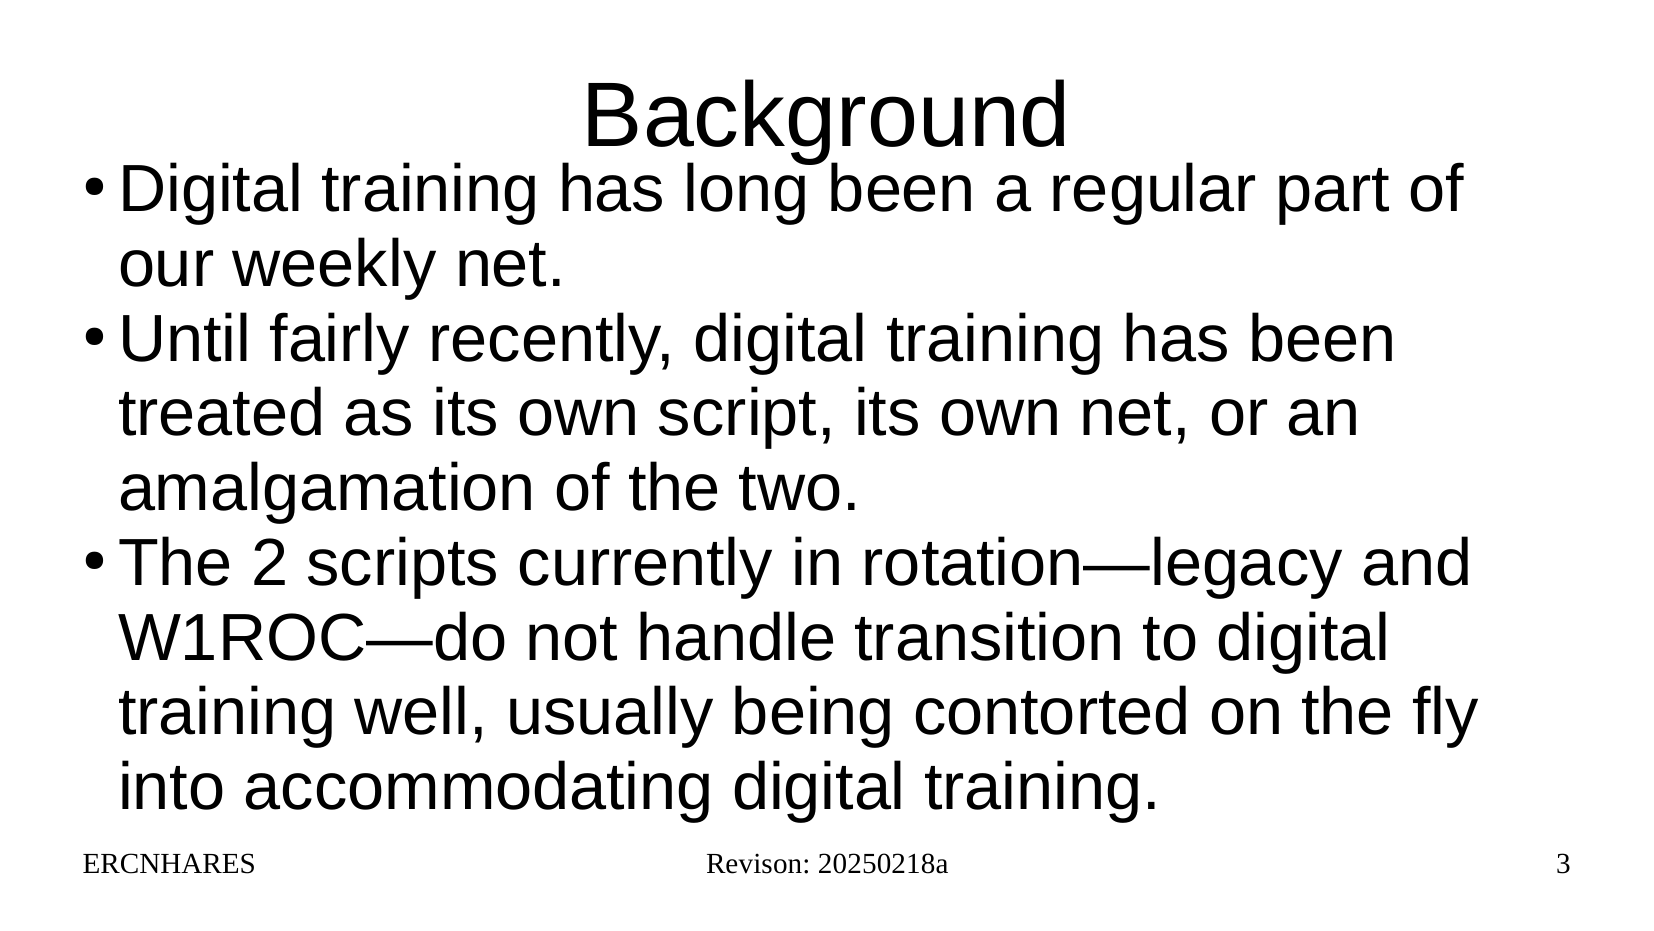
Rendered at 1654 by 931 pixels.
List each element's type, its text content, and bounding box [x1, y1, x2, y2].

title Background [82, 37, 1571, 150]
subtitle Digital training has long been a regular part of our weekly net. Until fairly recently, digital training has been treated as its own script, its own net, or an amalgamation of the two. The 2 scripts currently in rotation—legacy and W1ROC—do not handle transition to digital training well, usually being contorted on the fly into accommodating digital training. [82, 150, 1571, 824]
